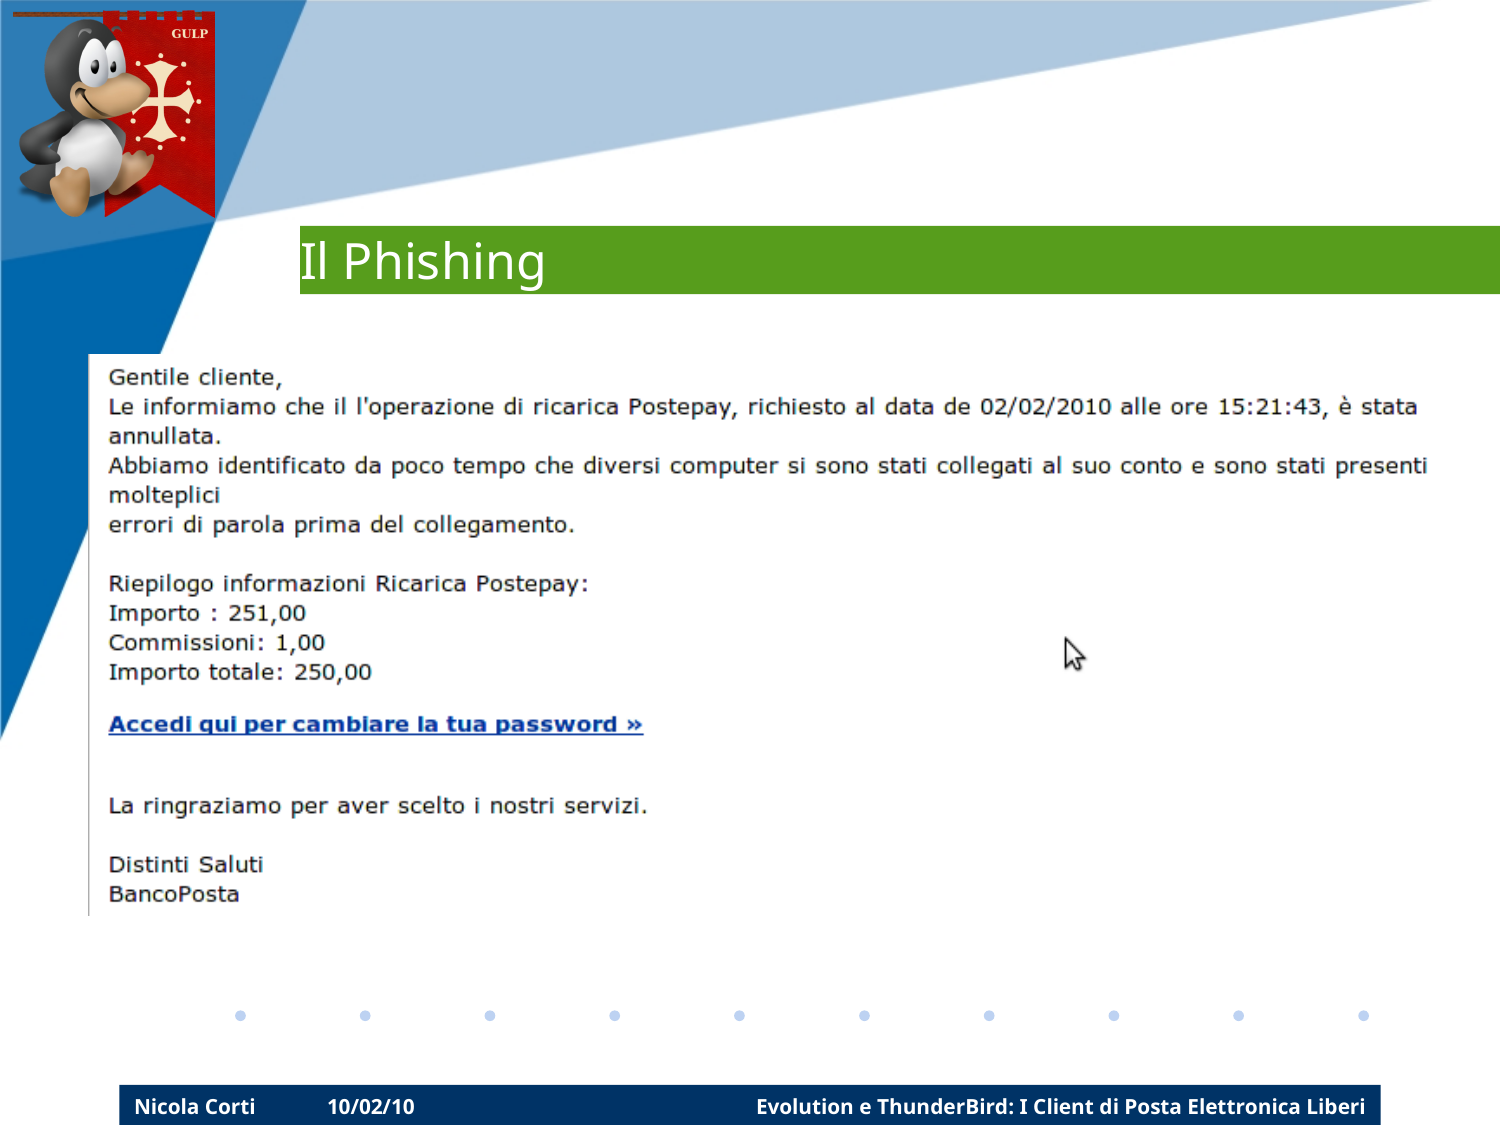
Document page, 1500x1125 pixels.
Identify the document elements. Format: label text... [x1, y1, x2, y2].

title Il Phishing [300, 229, 1500, 291]
picture [0, 0, 1500, 916]
